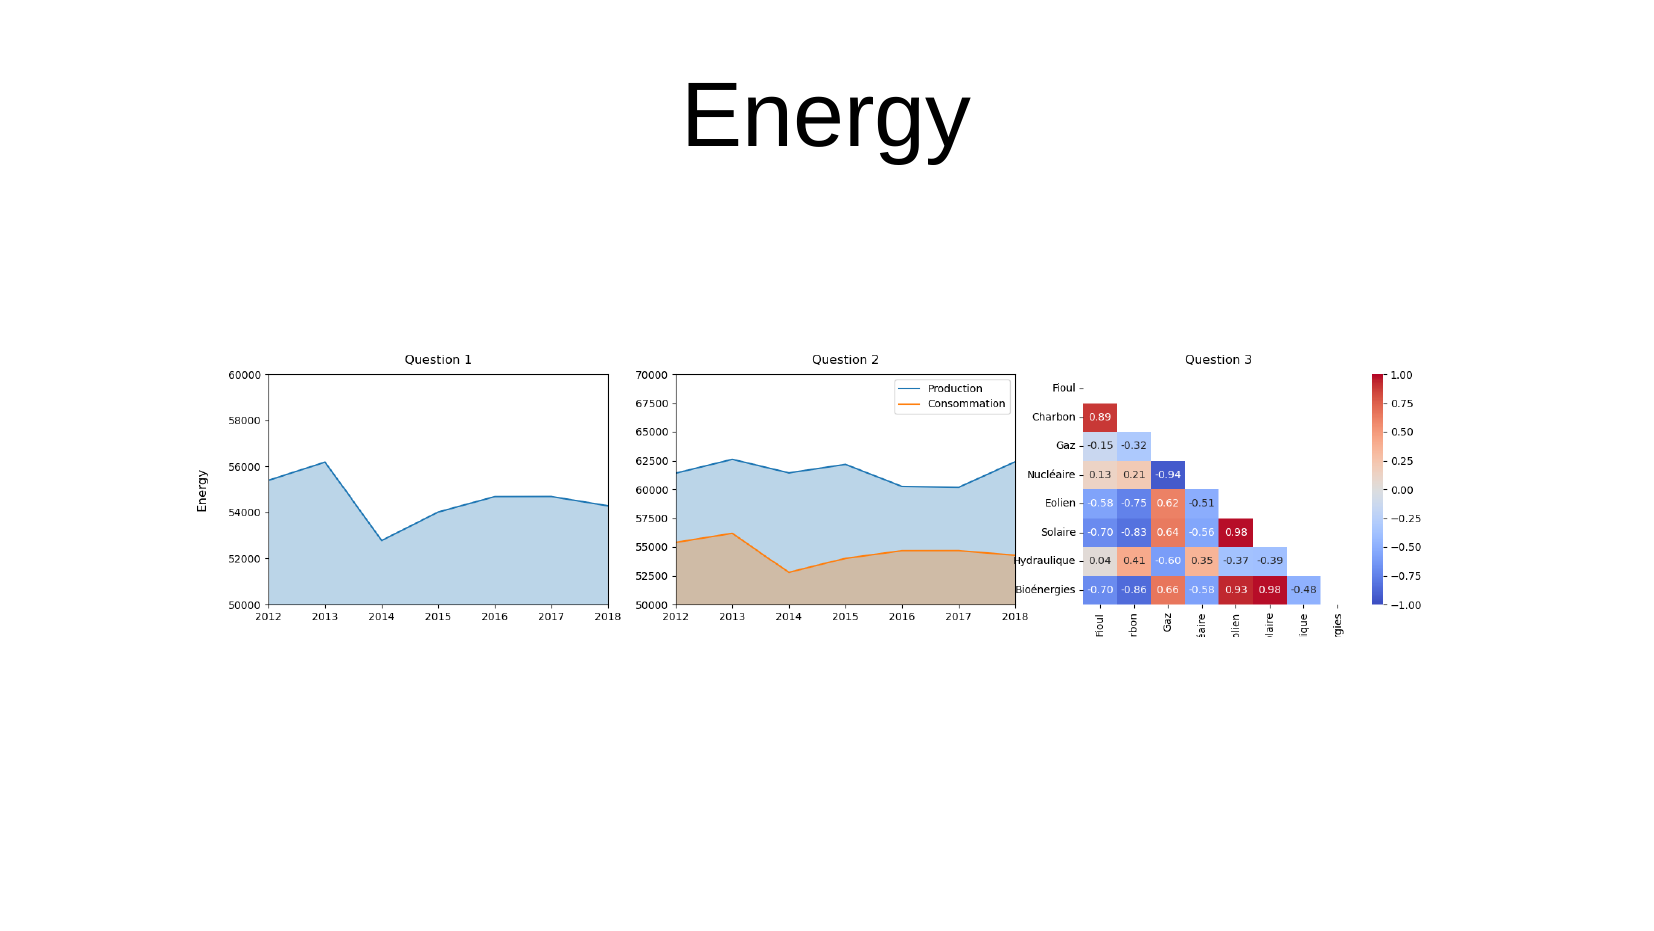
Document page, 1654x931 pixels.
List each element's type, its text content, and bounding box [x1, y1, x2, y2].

title Energy [82, 37, 1571, 193]
picture [82, 338, 1571, 637]
